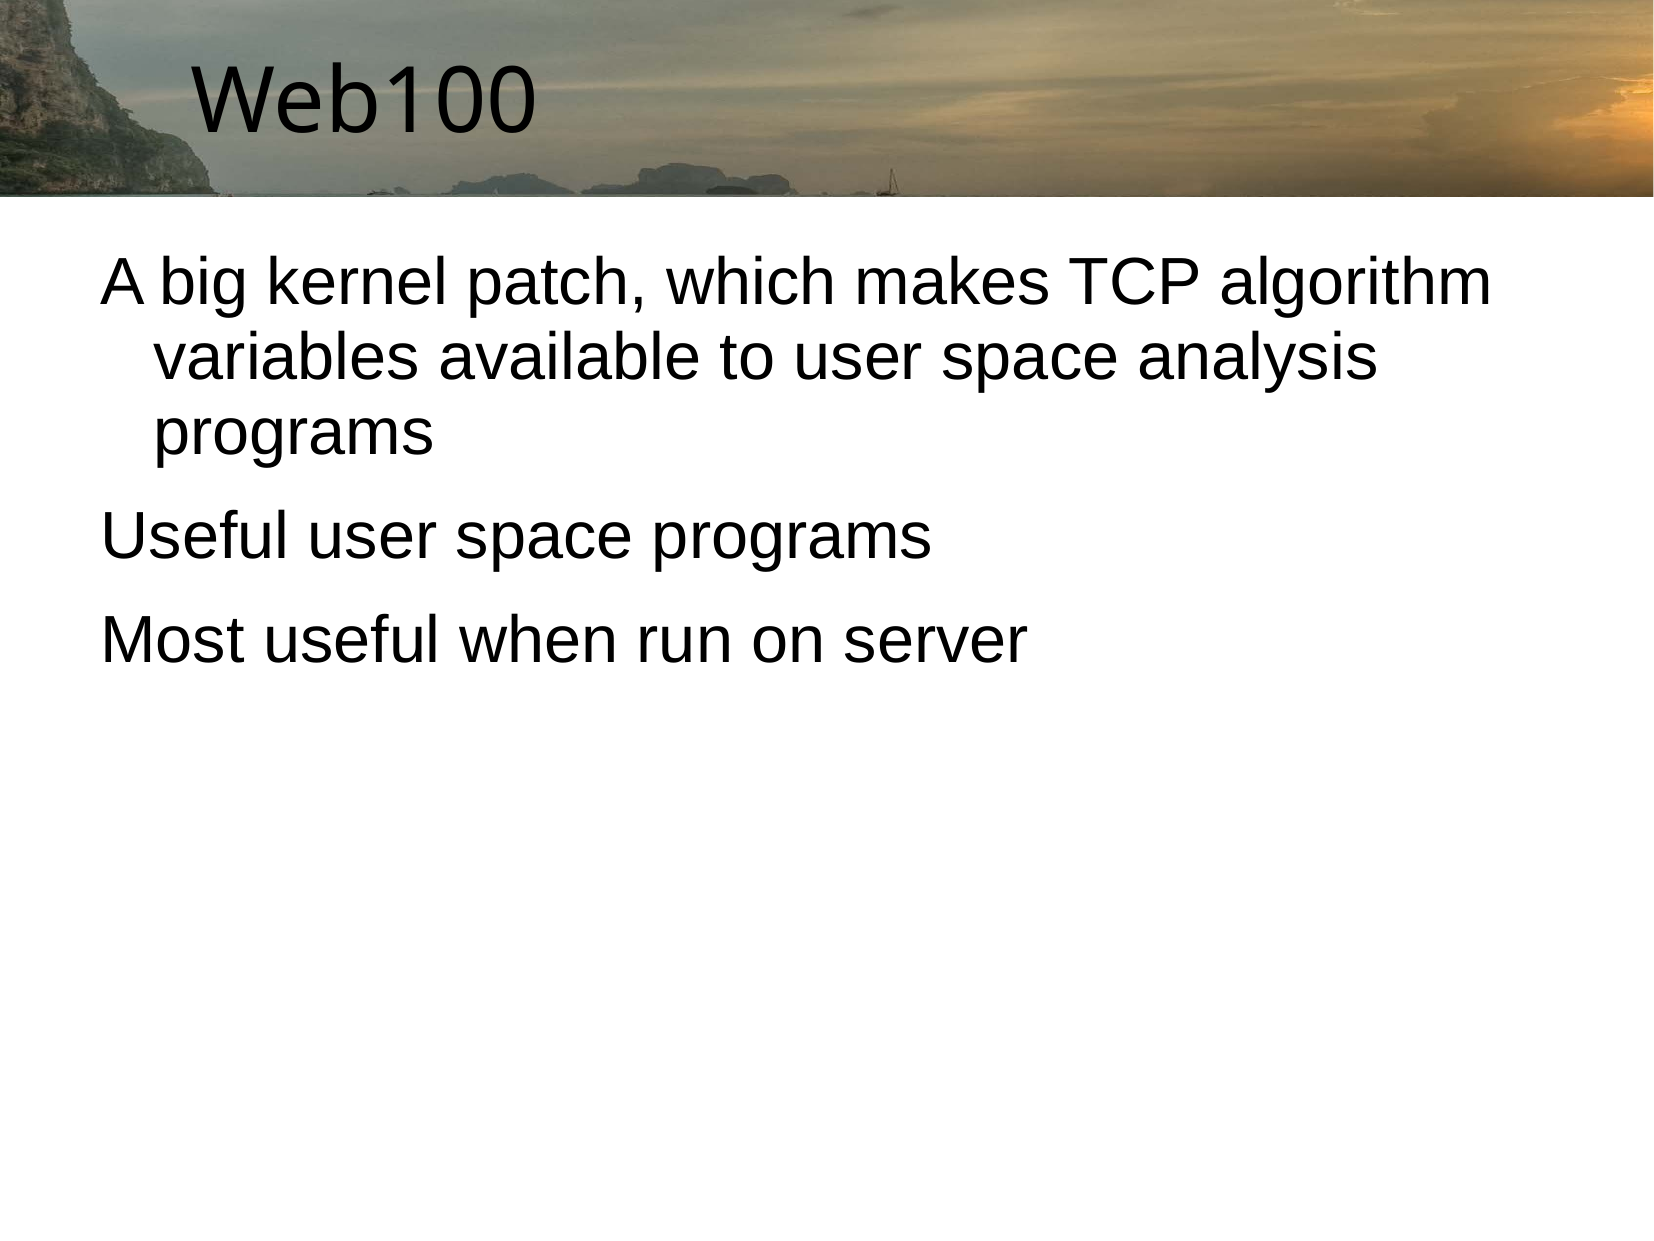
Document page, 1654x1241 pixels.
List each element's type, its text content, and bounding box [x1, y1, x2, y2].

list A big kernel patch, which makes TCP algorithm variables available to user space analysis programs Useful user space programs Most useful when run on server [82, 244, 1571, 1225]
picture [0, 0, 1654, 197]
title Web100 [190, 0, 1571, 194]
